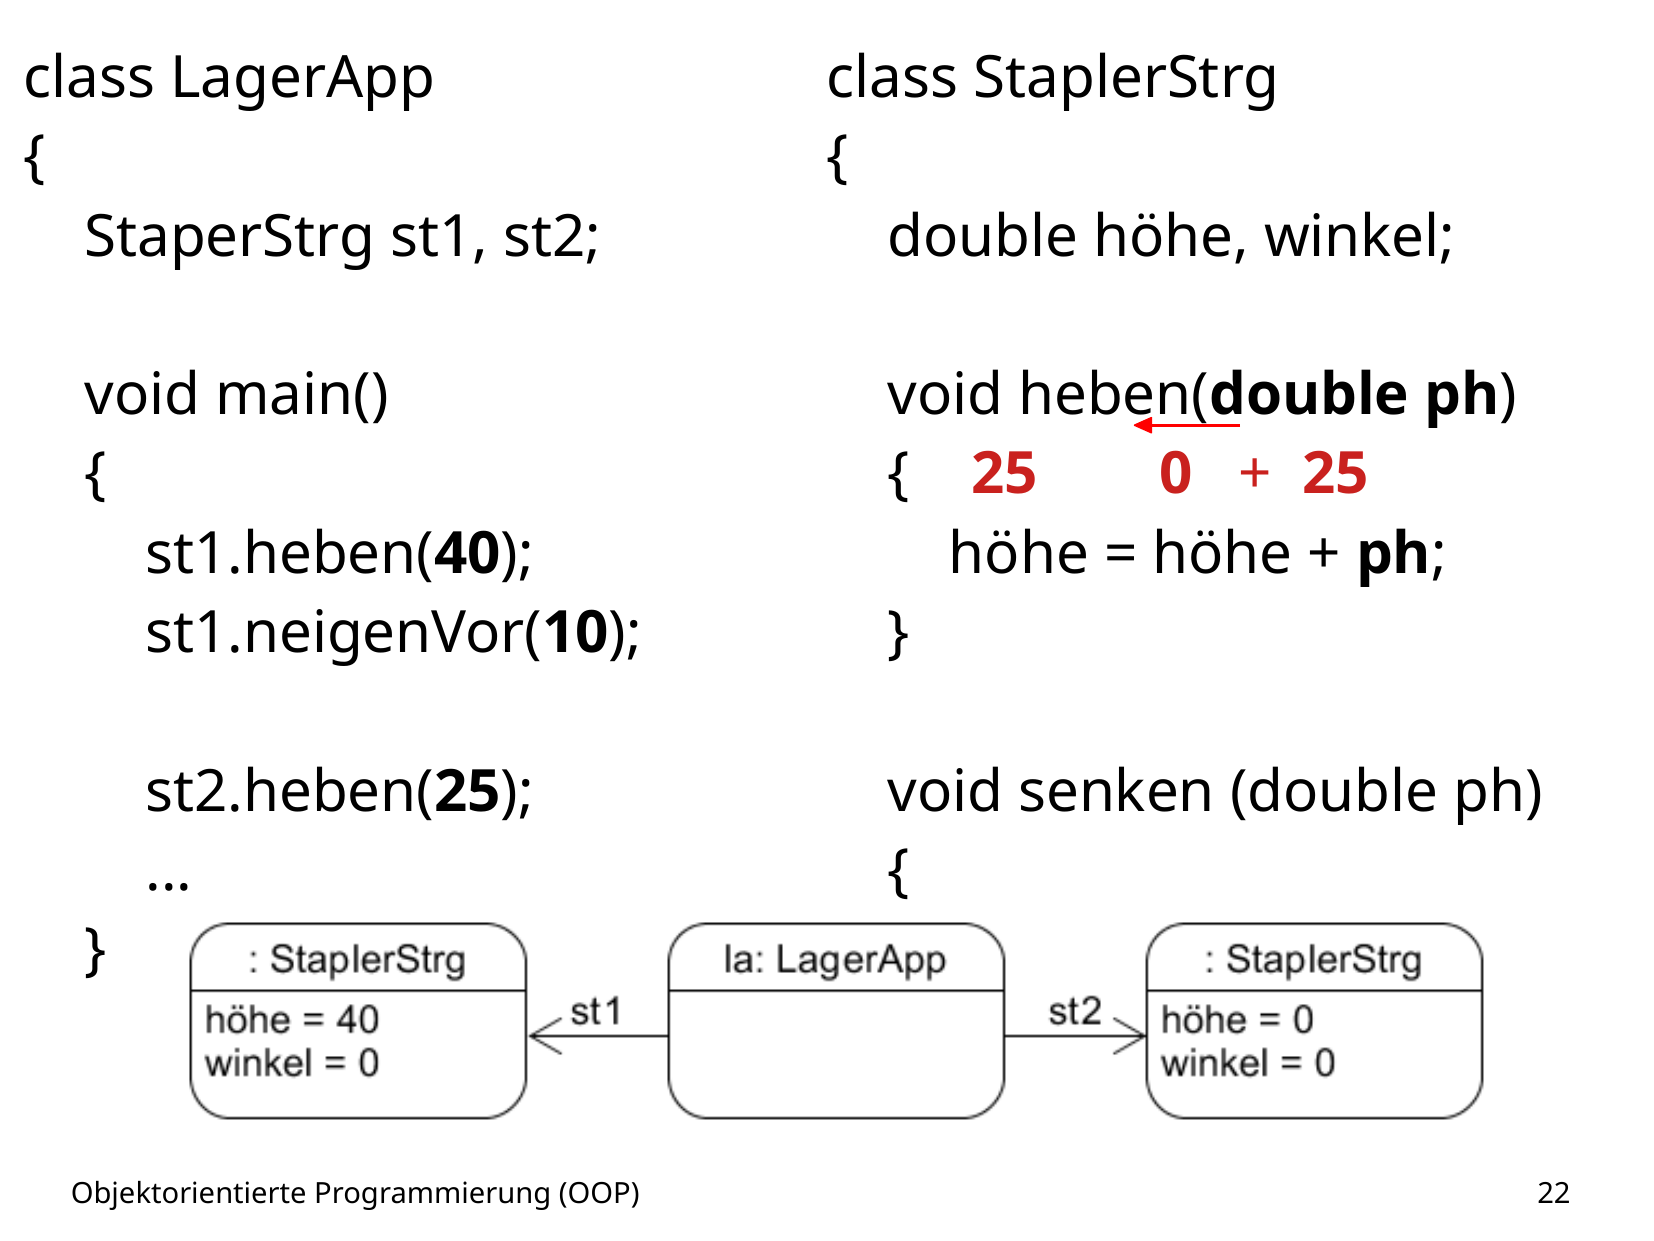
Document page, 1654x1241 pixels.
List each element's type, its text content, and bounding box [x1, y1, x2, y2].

picture [188, 921, 1486, 1123]
list class LagerApp { StaperStrg st1, st2; void main() { st1.heben(40); st1.neigenVor(10); st2.heben(25); ... } [23, 35, 780, 1004]
list class StaplerStrg { double höhe, winkel; void heben(double ph) { 25 0 + 25 höhe = höhe + ph; } void senken (double ph) { ... [826, 35, 1630, 1028]
